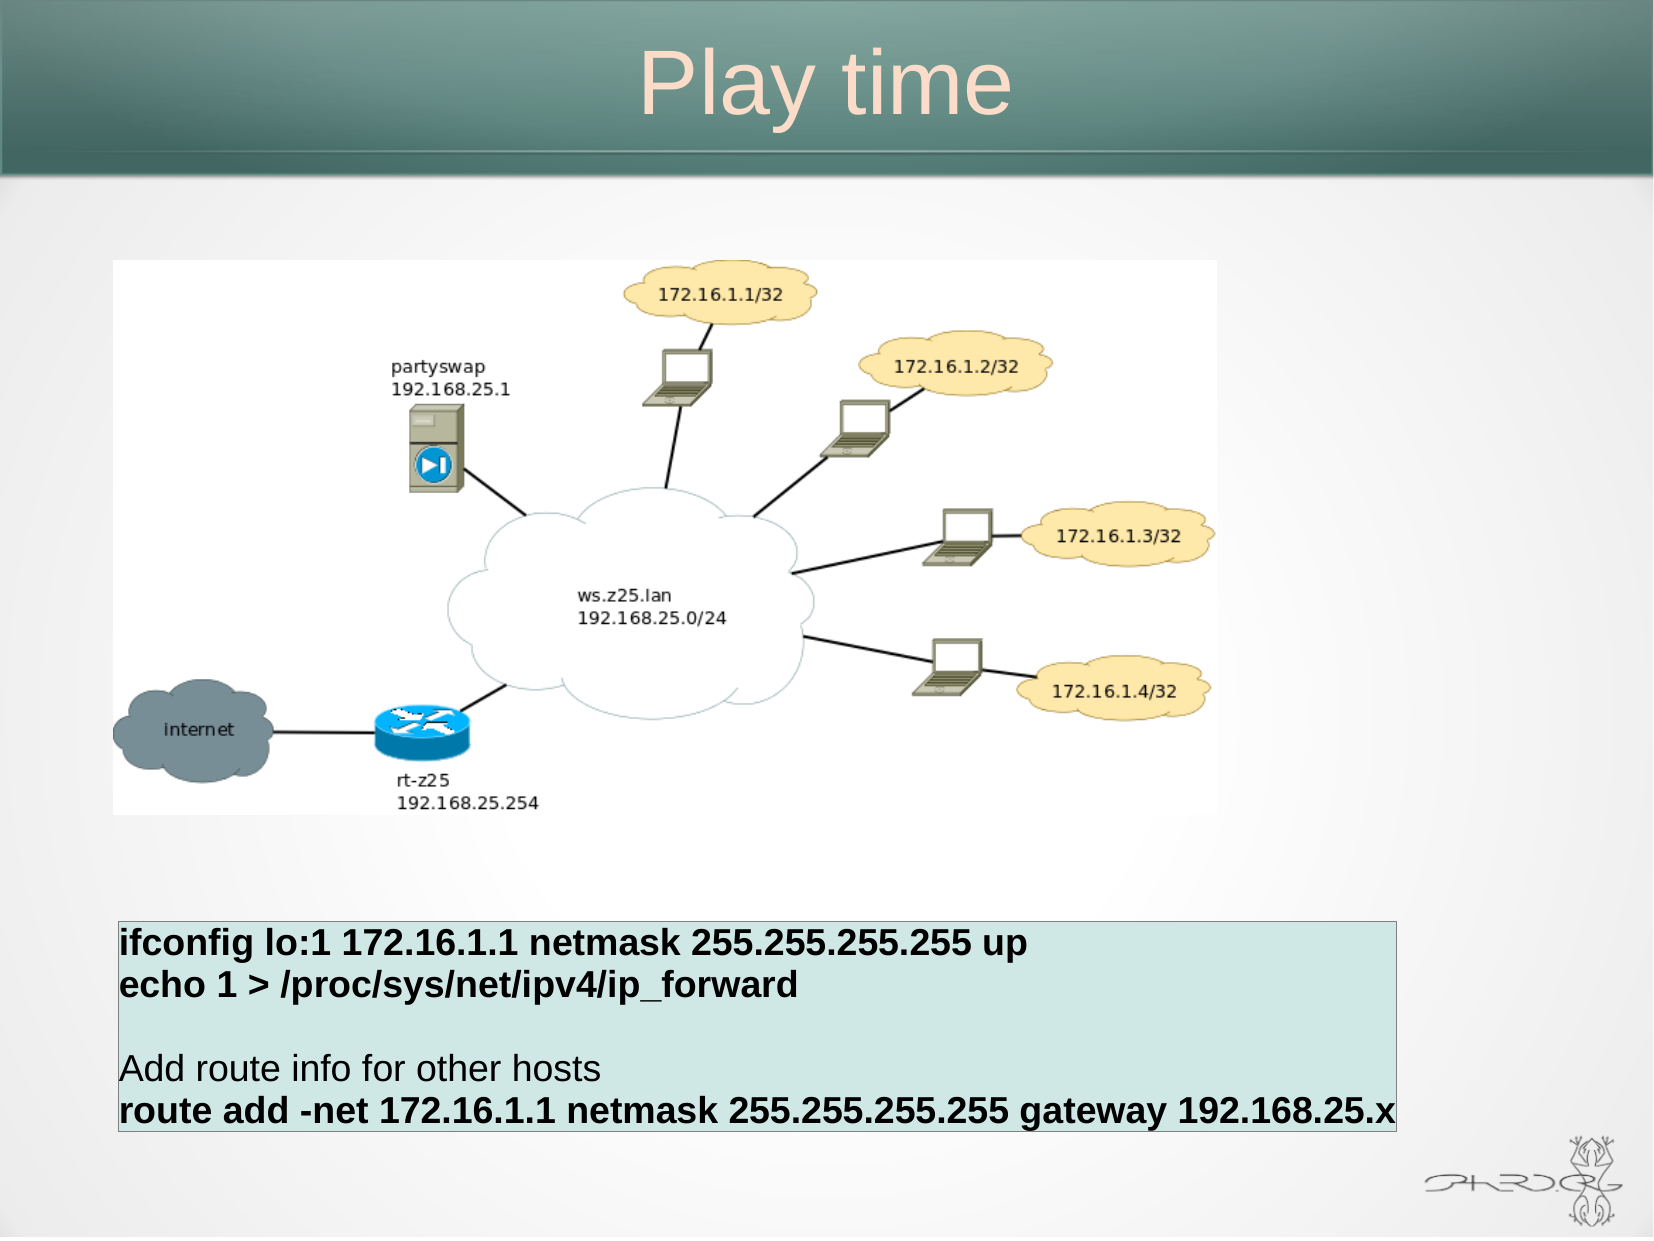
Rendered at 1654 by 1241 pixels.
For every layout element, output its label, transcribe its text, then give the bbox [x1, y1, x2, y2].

picture [0, 0, 1654, 1237]
title [82, 11, 1571, 154]
text_box ifconfig lo:1 172.16.1.1 netmask 255.255.255.255 up echo 1 > /proc/sys/net/ipv4/ip_forward Add route info for other hosts route add -net 172.16.1.1 netmask 255.255.255.255 gateway 192.168.25.x [118, 921, 1397, 1132]
